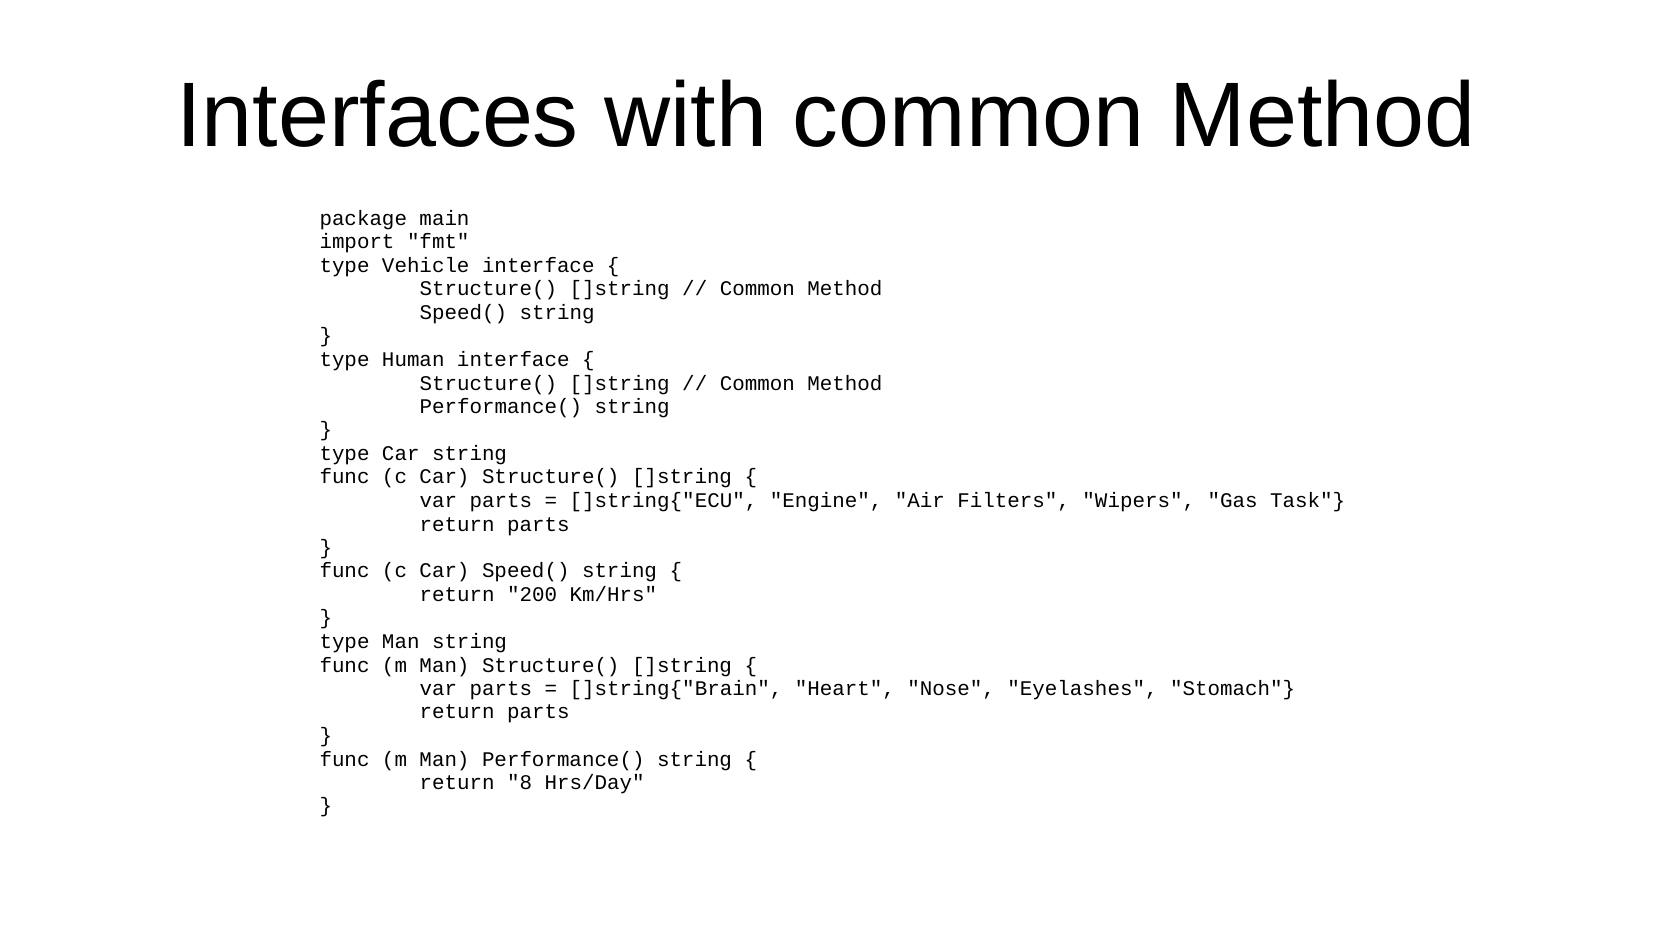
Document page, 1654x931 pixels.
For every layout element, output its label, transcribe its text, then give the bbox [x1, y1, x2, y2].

text_box package main import "fmt" type Vehicle interface { Structure() []string // Common Method Speed() string } type Human interface { Structure() []string // Common Method Performance() string } type Car string func (c Car) Structure() []string { var parts = []string{"ECU", "Engine", "Air Filters", "Wipers", "Gas Task"} return parts } func (c Car) Speed() string { return "200 Km/Hrs" } type Man string func (m Man) Structure() []string { var parts = []string{"Brain", "Heart", "Nose", "Eyelashes", "Stomach"} return parts } func (m Man) Performance() string { return "8 Hrs/Day" } [304, 200, 1360, 827]
title Interfaces with common Method [82, 37, 1571, 193]
